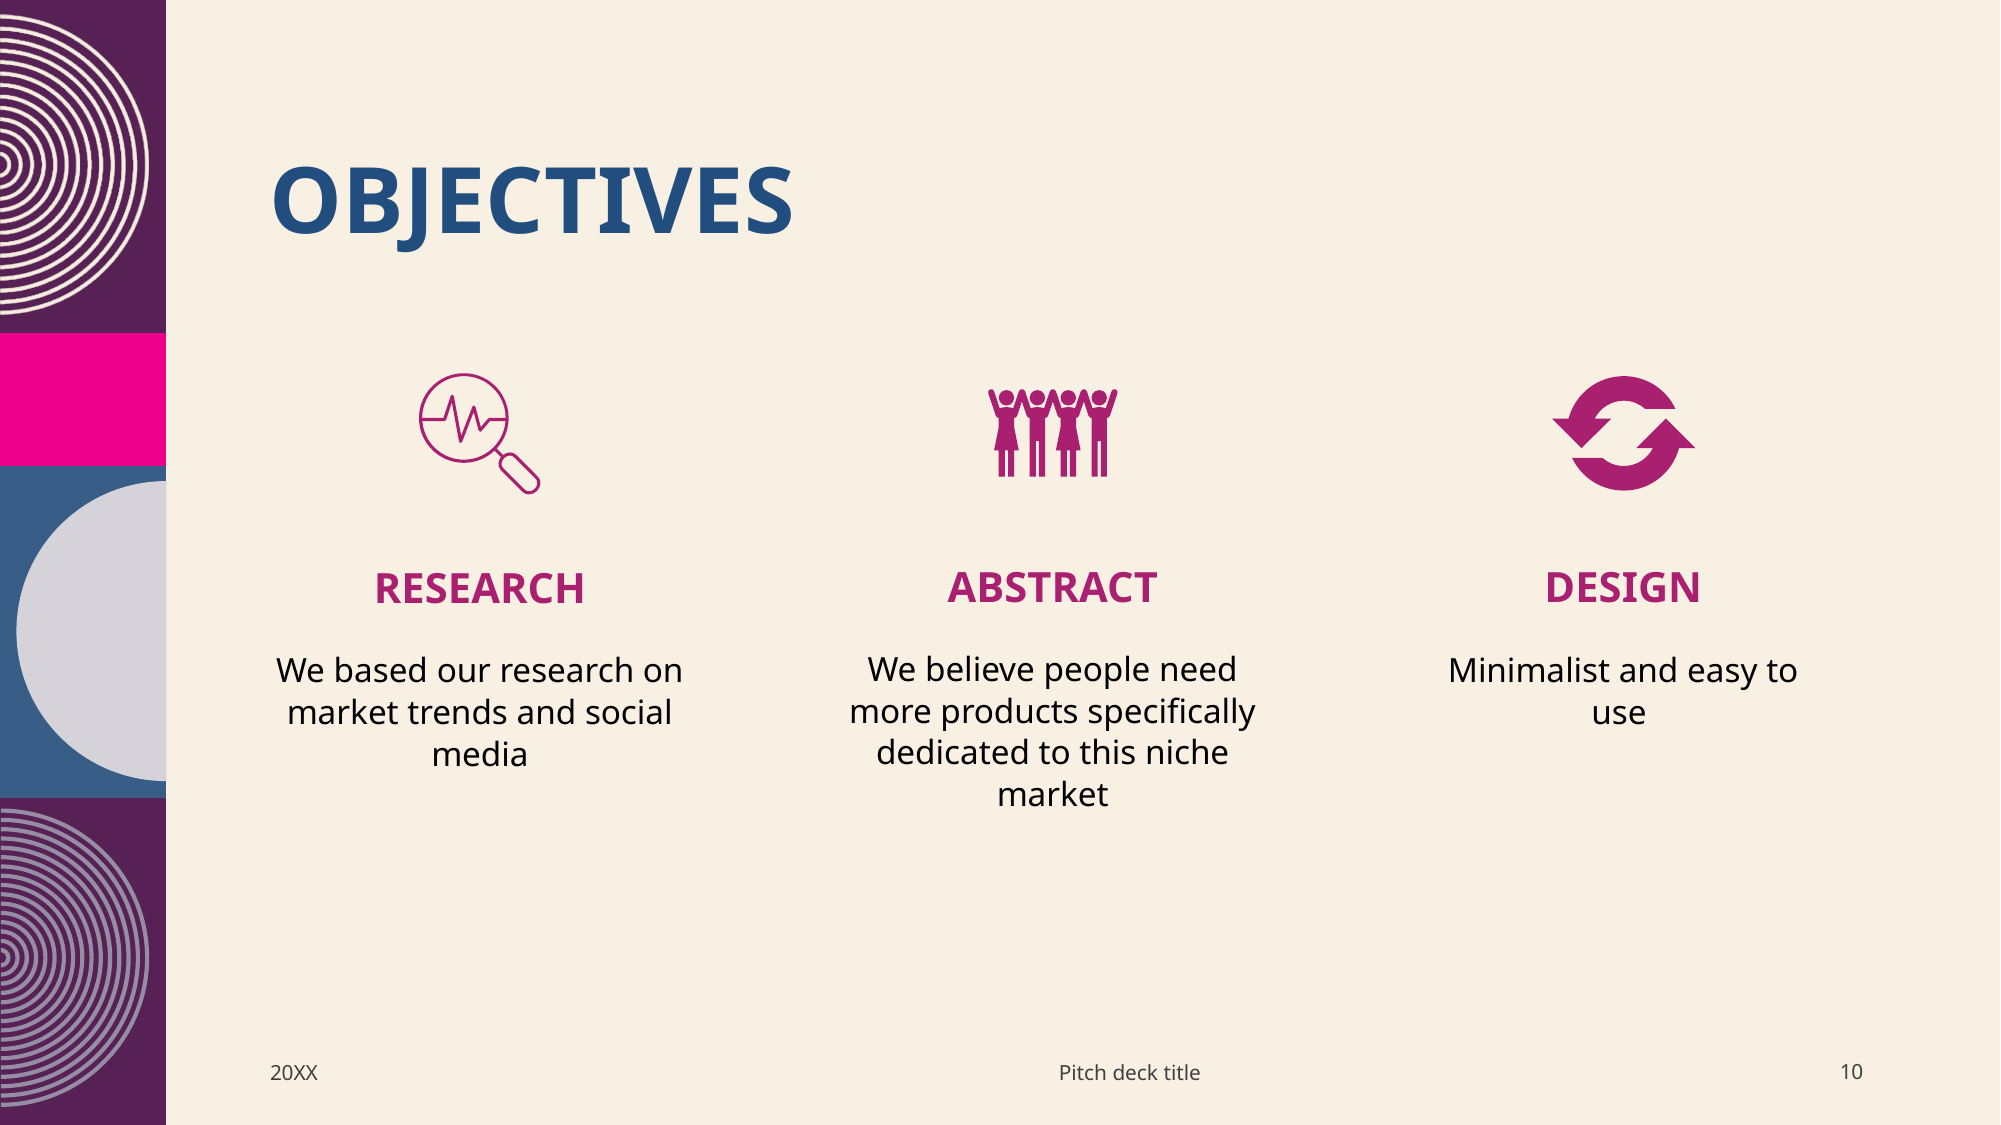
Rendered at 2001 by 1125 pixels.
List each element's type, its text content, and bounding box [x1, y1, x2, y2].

picture [977, 358, 1128, 509]
picture [1548, 358, 1699, 509]
list DESIGN [1398, 551, 1849, 627]
list ABSTRACT [827, 551, 1278, 627]
text_box 20XX [255, 1042, 436, 1103]
picture [405, 358, 556, 509]
text_box Pitch deck title [942, 1041, 1318, 1102]
list RESEARCH [255, 552, 706, 628]
list We based our research on market trends and social media [255, 639, 706, 985]
title Objectives [254, 146, 1851, 365]
text_box [1824, 1042, 1900, 1103]
list Minimalist and easy to use [1398, 639, 1849, 985]
list We believe people need more products specifically dedicated to this niche market [827, 638, 1278, 984]
